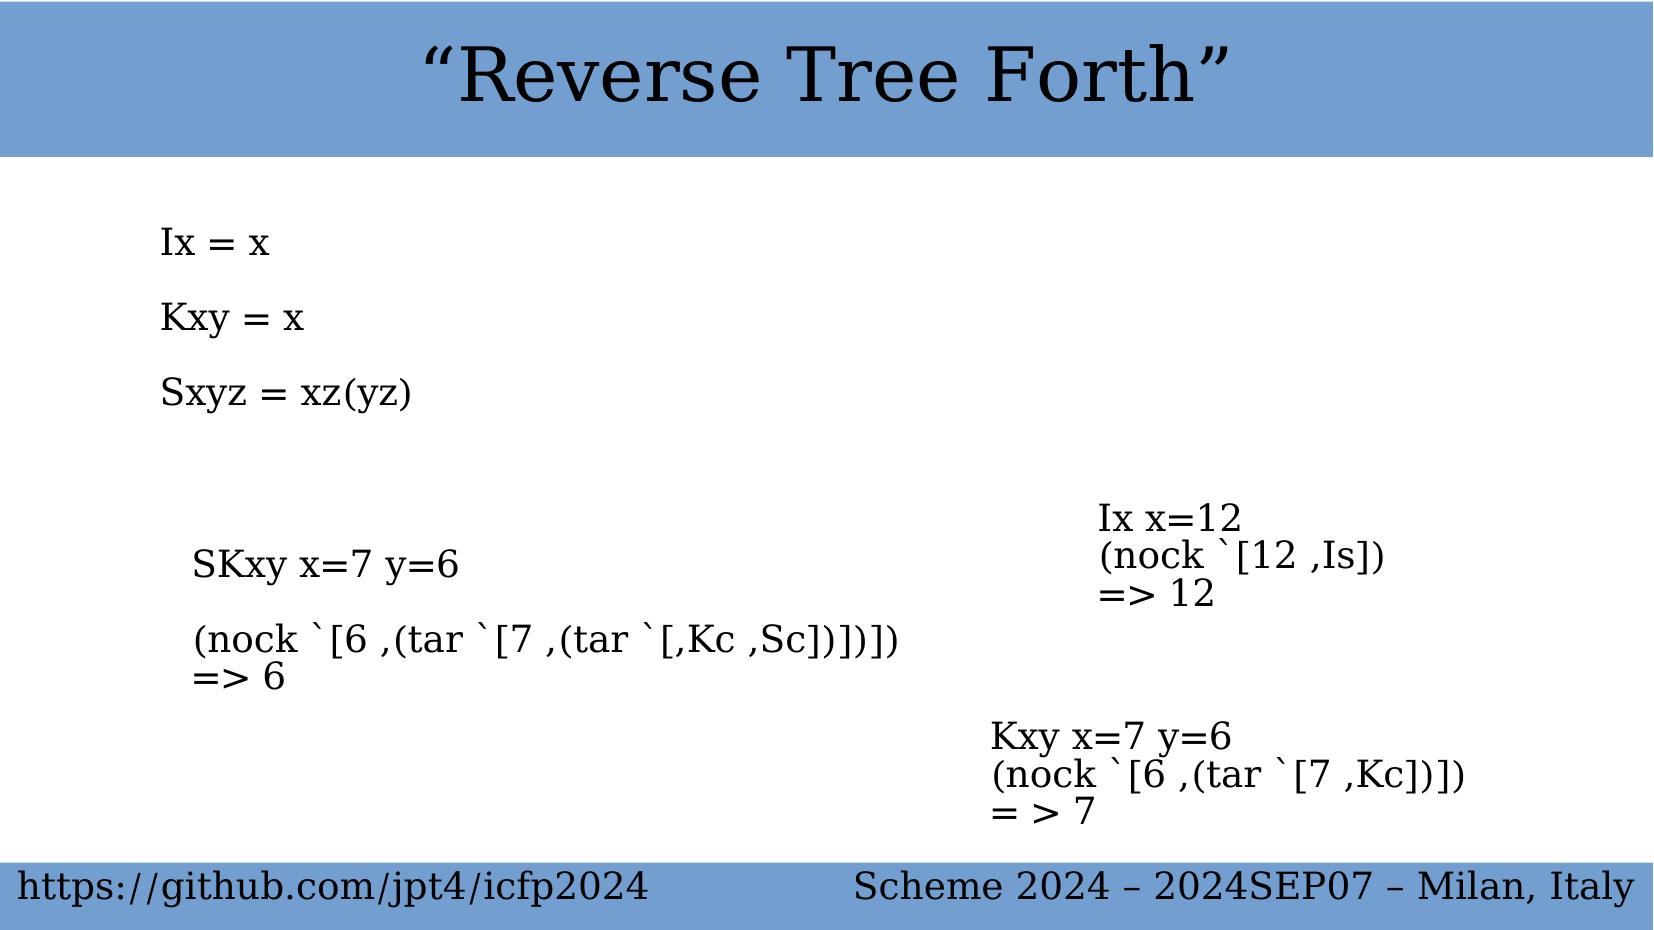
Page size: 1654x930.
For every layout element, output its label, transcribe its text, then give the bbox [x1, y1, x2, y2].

text_box SKxy x=7 y=6 (nock `[6 ,(tar `[7 ,(tar `[,Kc ,Sc])])]) => 6 [176, 540, 918, 706]
text_box Ix x=12 (nock `[12 ,Is]) => 12 [1082, 493, 1403, 622]
text_box https://github.com/jpt4/icfp2024 Scheme 2024 – 2024SEP07 – Milan, Italy [0, 862, 1653, 930]
text_box Kxy x=7 y=6 (nock `[6 ,(tar `[7 ,Kc])]) = > 7 [975, 712, 1484, 840]
text_box Ix = x Kxy = x Sxyz = xz(yz) [144, 218, 1594, 421]
title “Reverse Tree Forth” [0, 1, 1653, 157]
